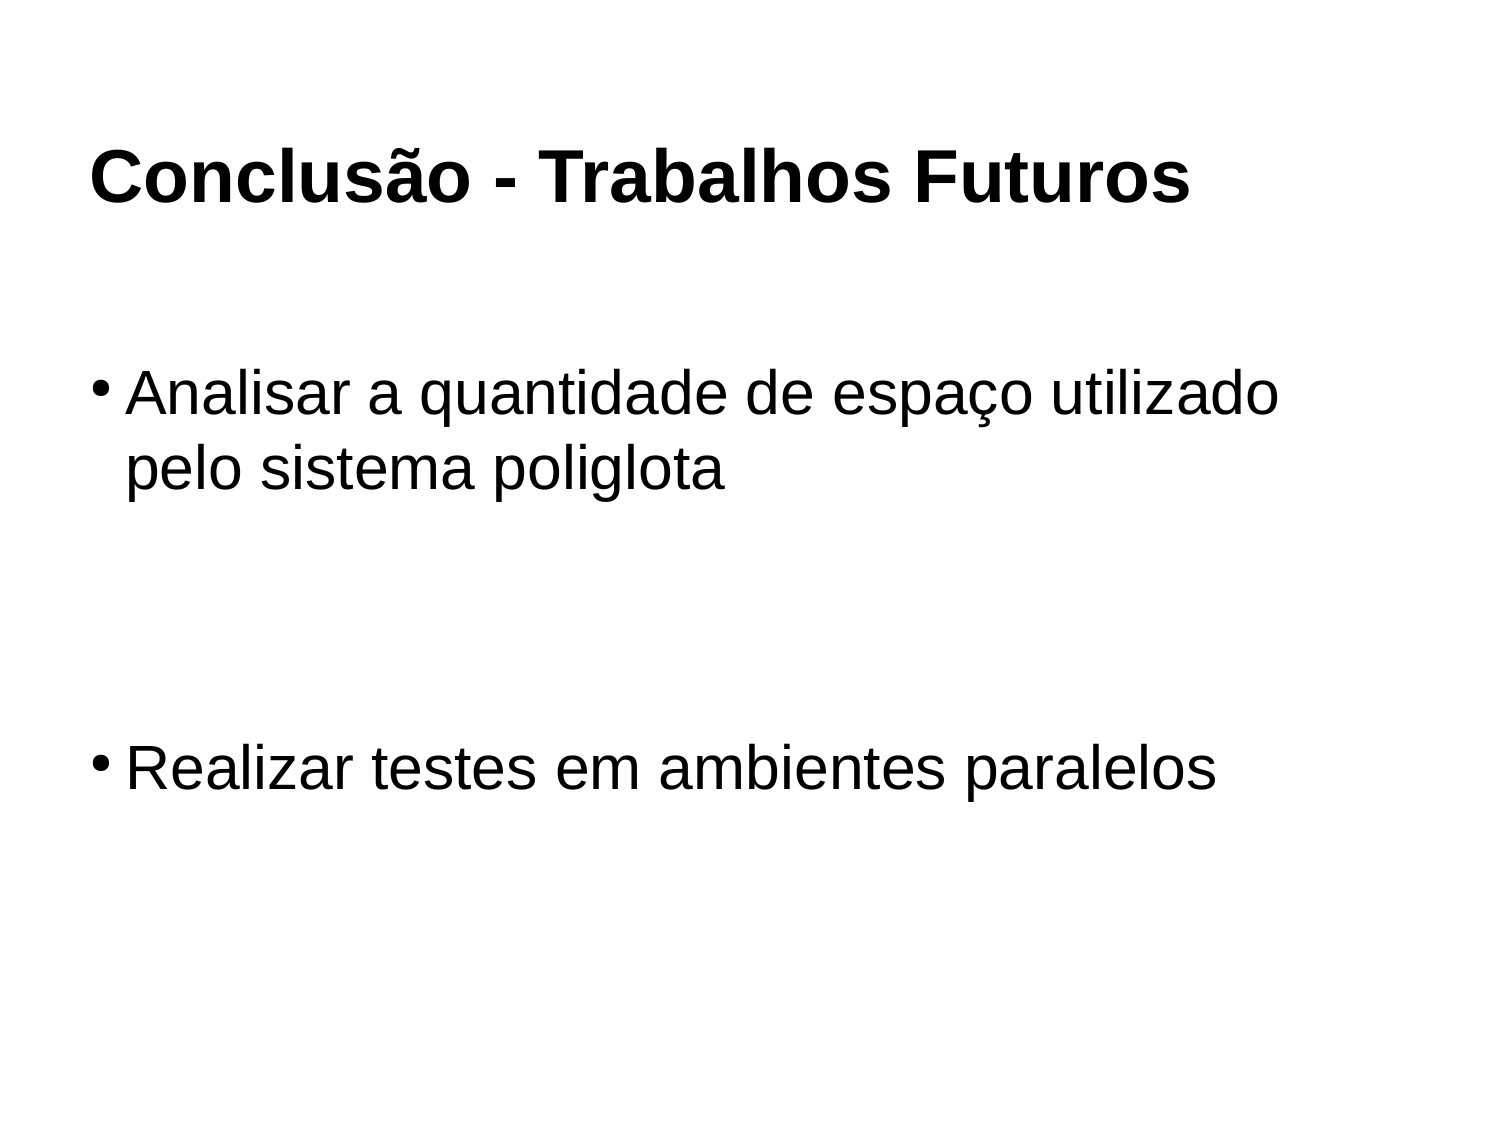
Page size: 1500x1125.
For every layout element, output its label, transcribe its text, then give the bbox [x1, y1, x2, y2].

text_box Conclusão - Trabalhos Futuros [75, 45, 1425, 233]
text_box Analisar a quantidade de espaço utilizado pelo sistema poliglota Realizar testes em ambientes paralelos [75, 262, 1425, 1078]
